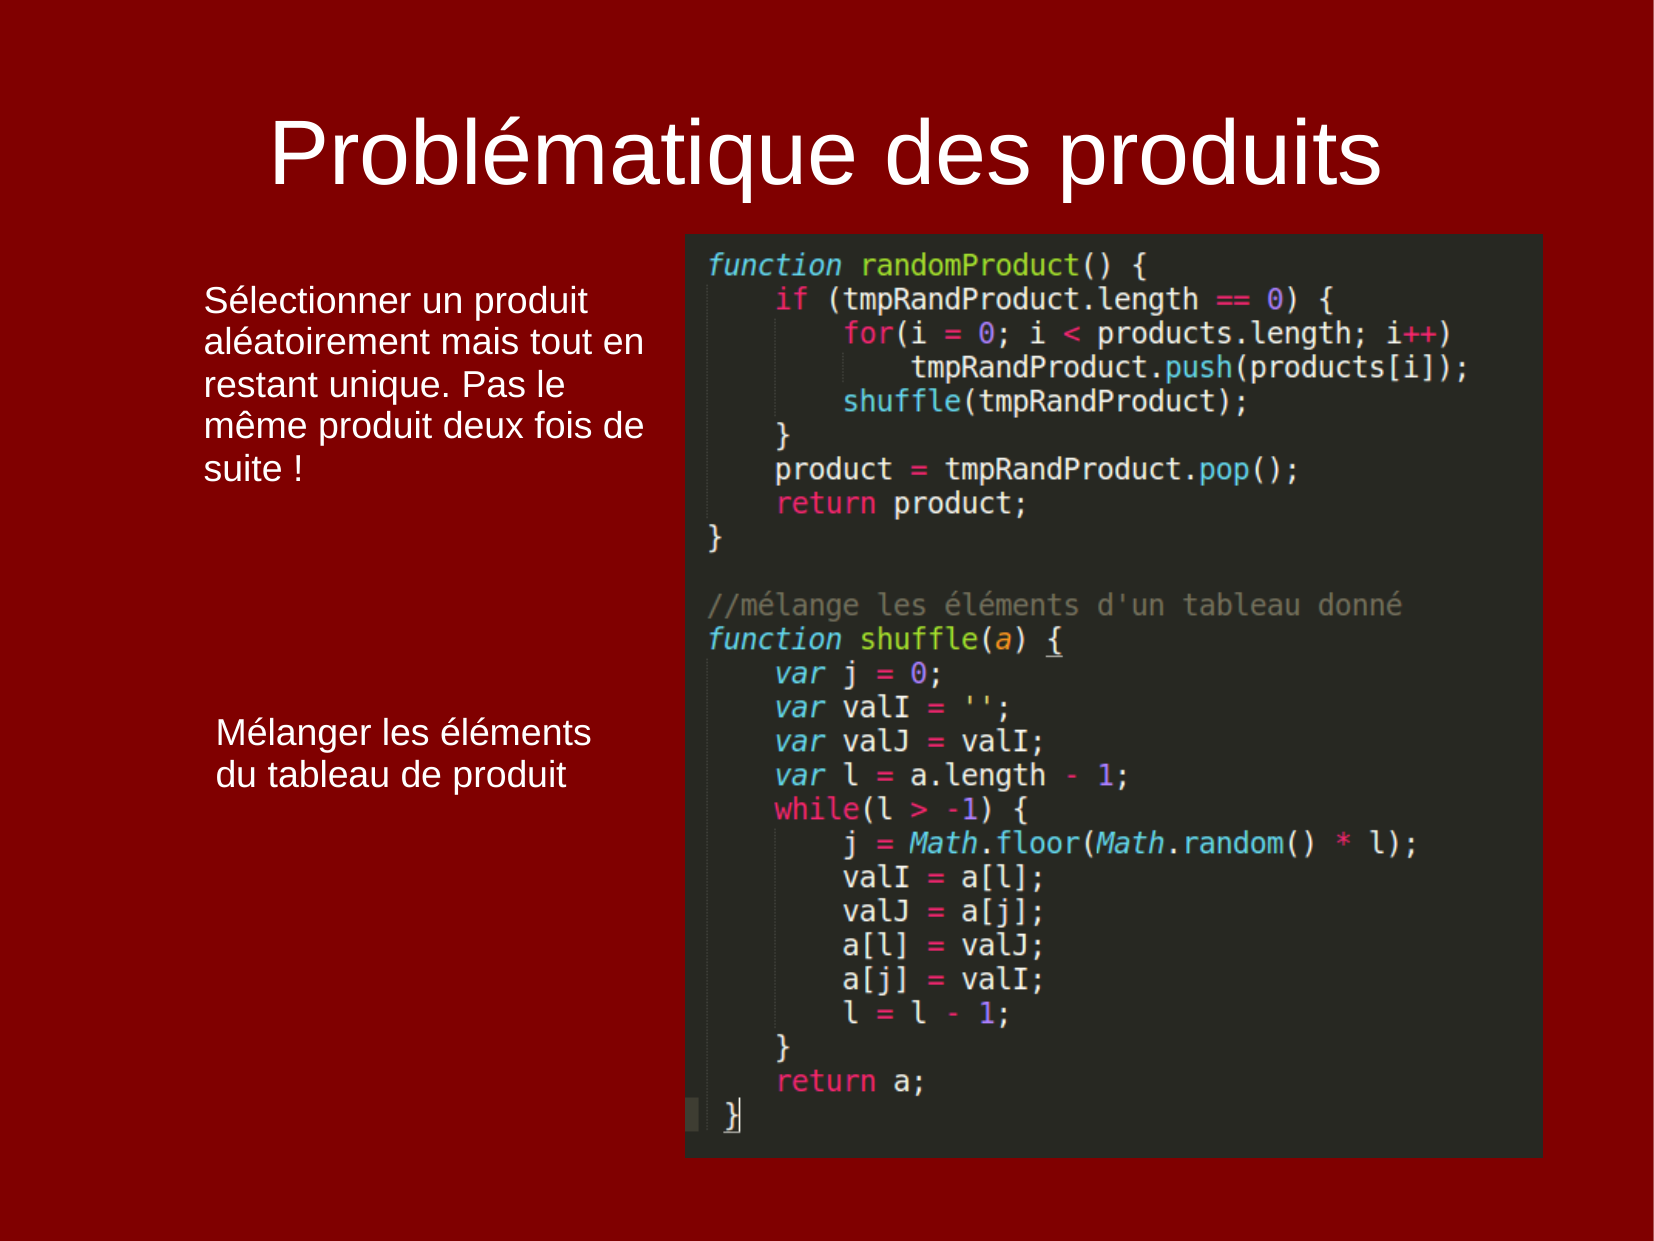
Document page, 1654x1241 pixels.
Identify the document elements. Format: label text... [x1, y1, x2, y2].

text_box Mélanger les éléments du tableau de produit [200, 704, 626, 804]
text_box Sélectionner un produit aléatoirement mais tout en restant unique. Pas le même produit deux fois de suite ! [188, 271, 686, 497]
picture [0, 0, 1654, 1241]
title Problématique des produits [82, 49, 1571, 257]
